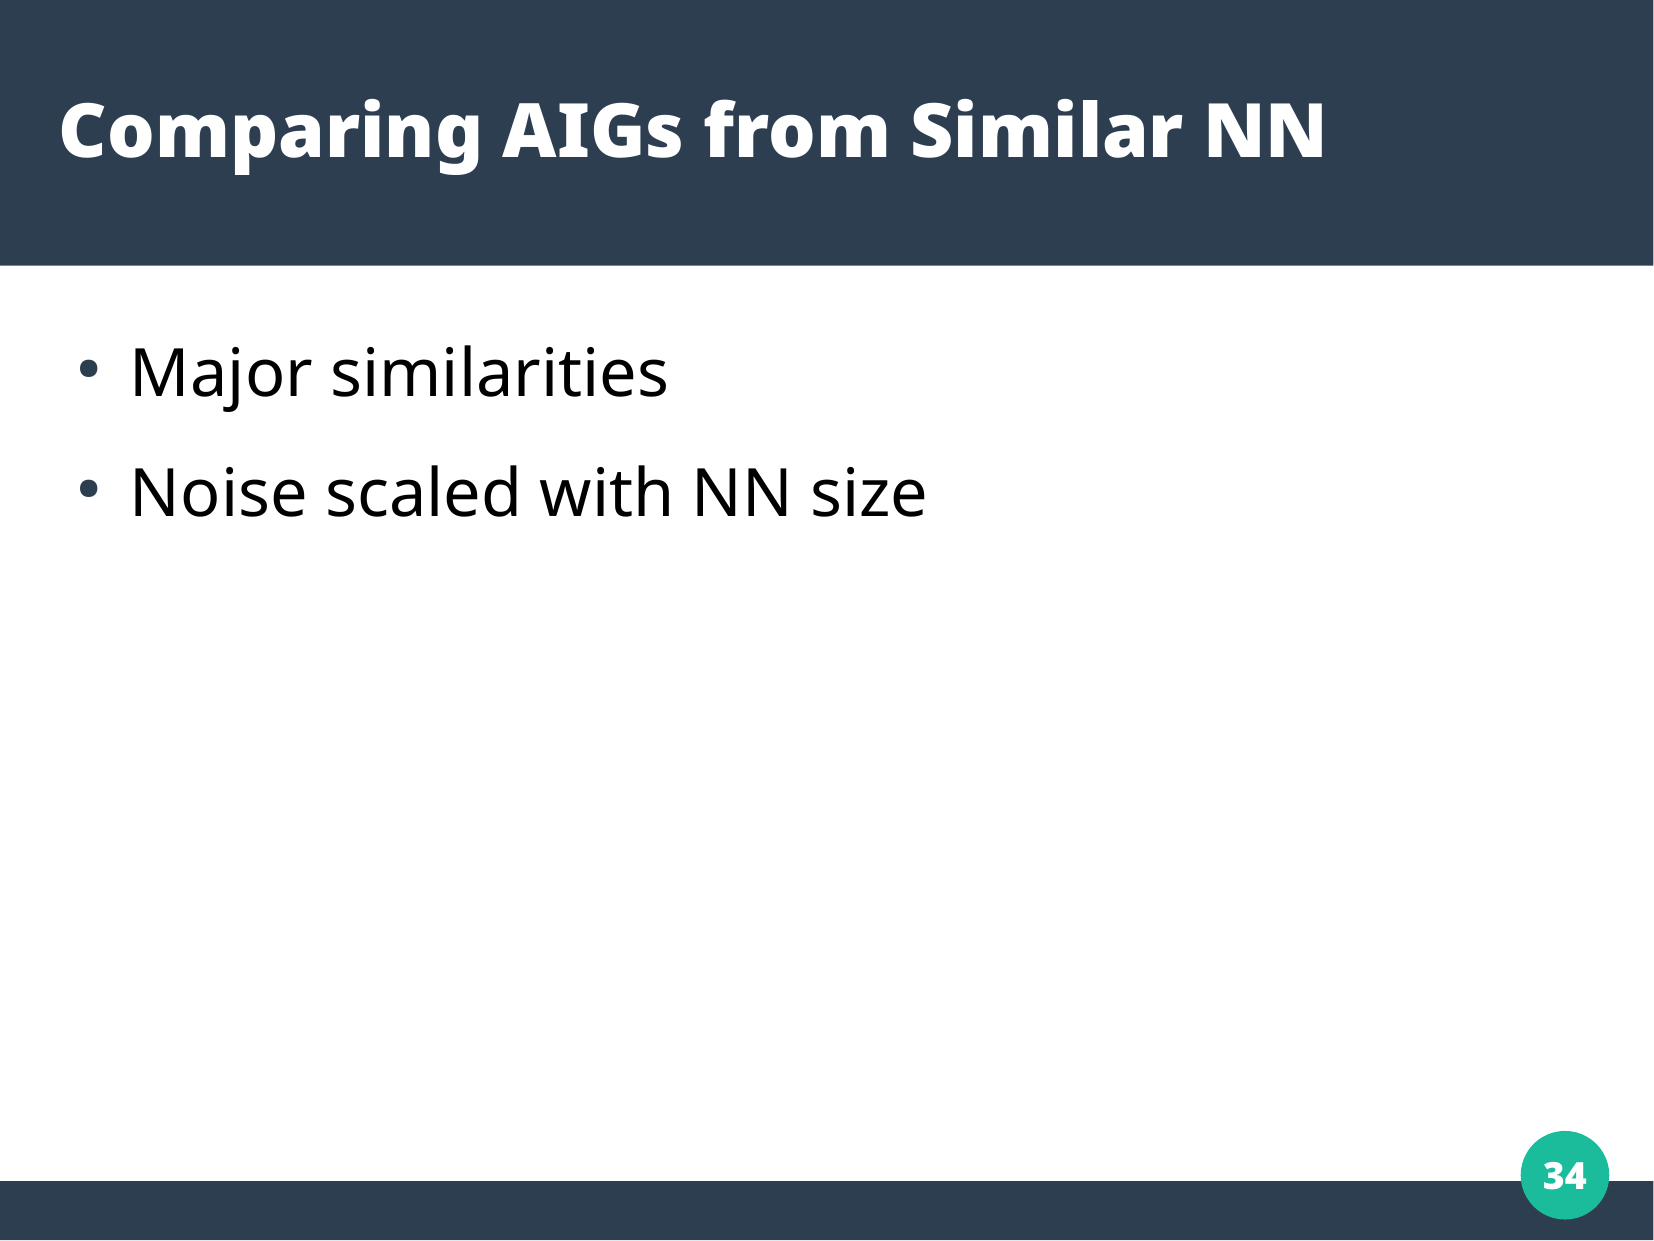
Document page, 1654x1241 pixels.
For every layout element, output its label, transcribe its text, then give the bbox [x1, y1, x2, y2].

list Major similarities Noise scaled with NN size [59, 324, 1595, 1152]
title Comparing AIGs from Similar NN [59, 49, 1595, 207]
